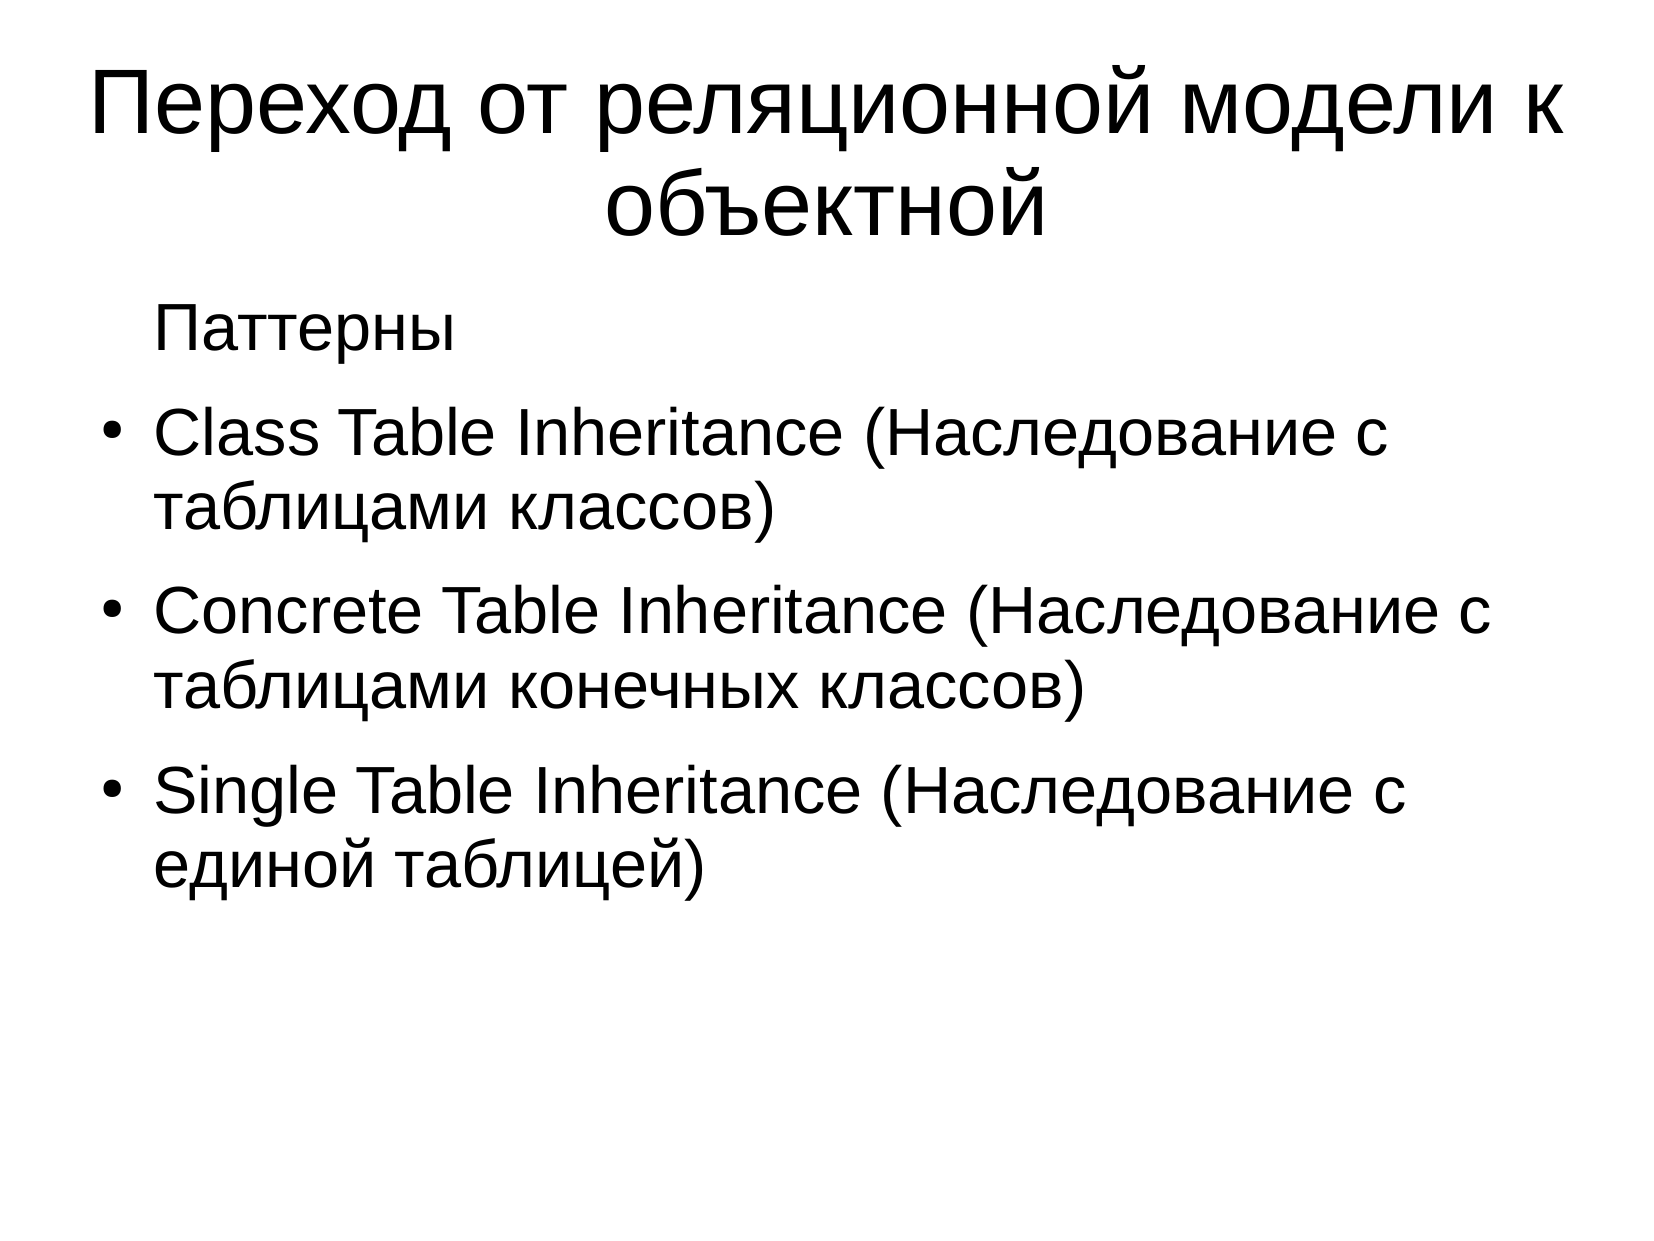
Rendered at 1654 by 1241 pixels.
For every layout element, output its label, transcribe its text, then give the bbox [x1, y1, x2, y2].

title Переход от реляционной модели к объектной [82, 49, 1571, 257]
list Паттерны Class Table Inheritance (Наследование с таблицами классов) Concrete Table Inheritance (Наследование с таблицами конечных классов) Single Table Inheritance (Наследование с единой таблицей) [82, 290, 1571, 1010]
